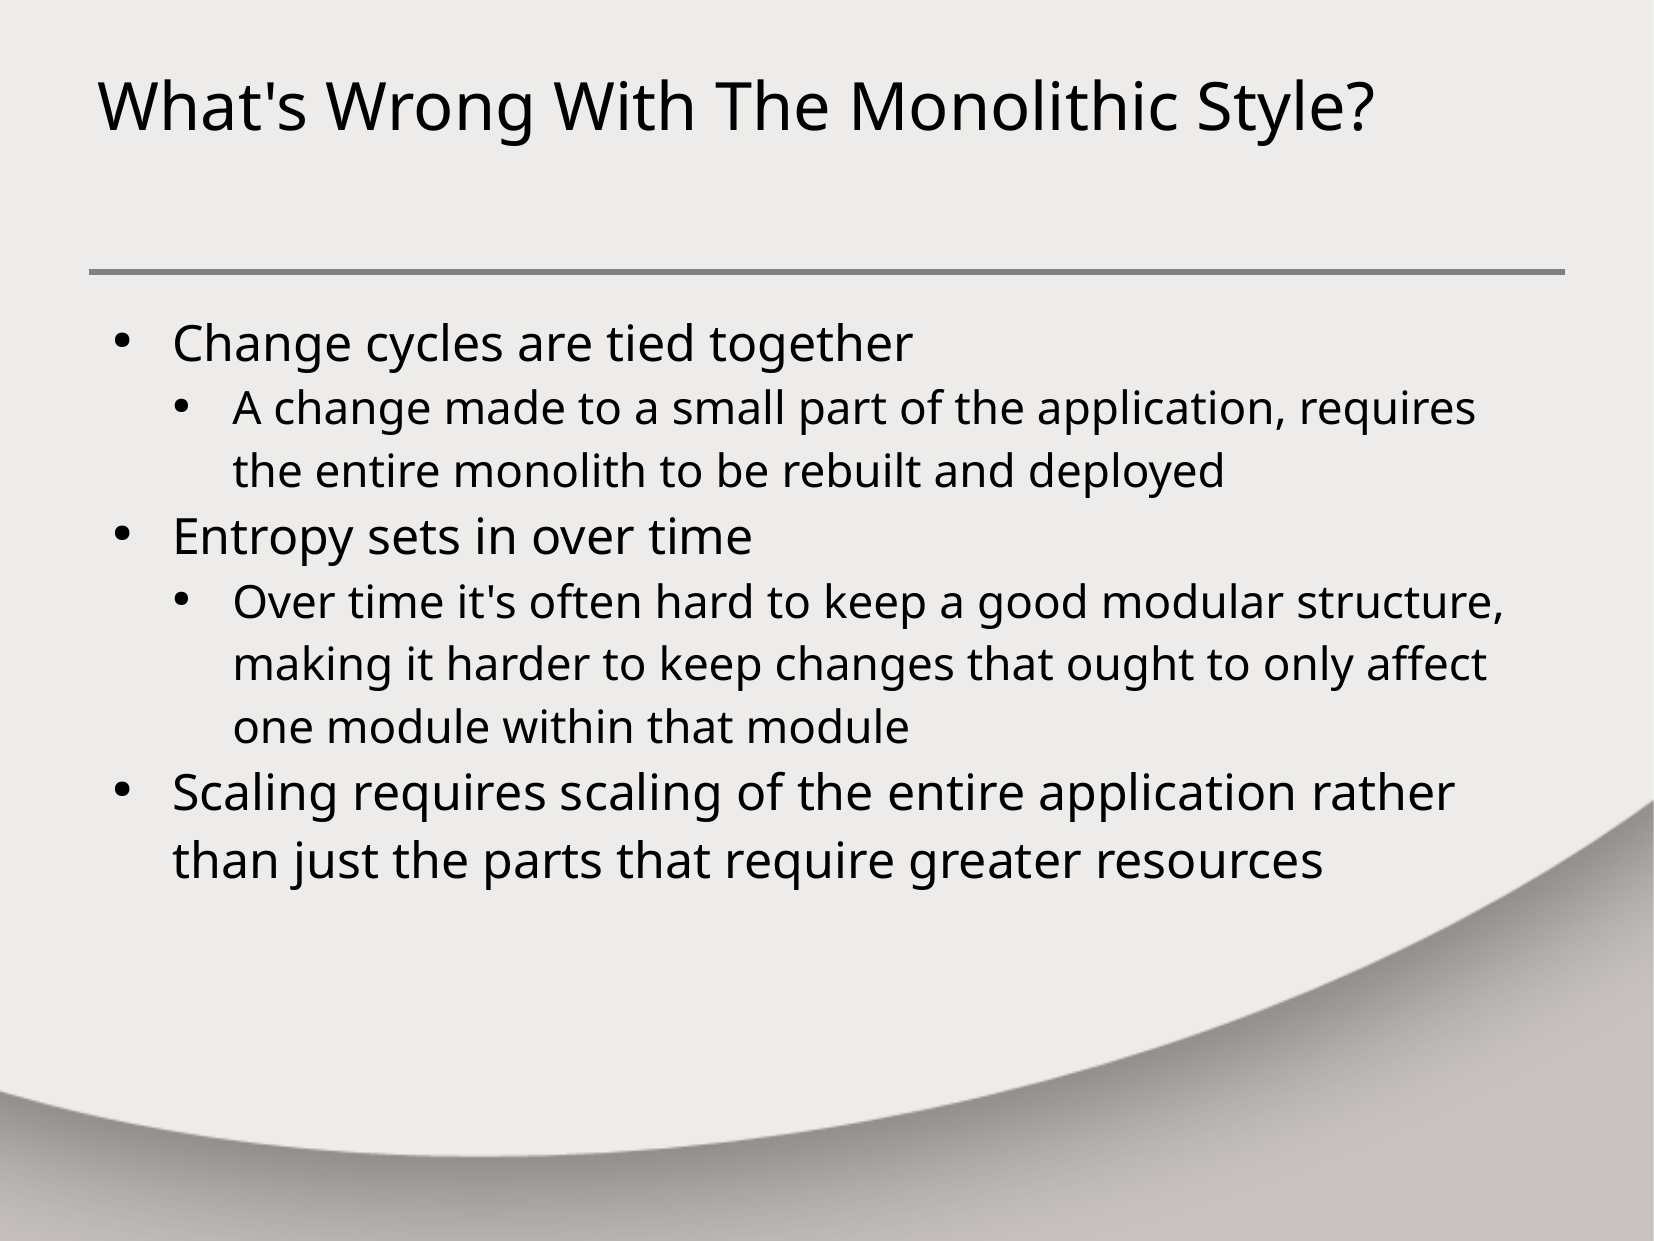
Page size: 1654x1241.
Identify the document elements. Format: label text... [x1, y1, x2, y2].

title What's Wrong With The Monolithic Style? [97, 75, 1561, 226]
text_box Change cycles are tied together A change made to a small part of the application, requires the entire monolith to be rebuilt and deployed Entropy sets in over time Over time it's often hard to keep a good modular structure, making it harder to keep changes that ought to only affect one module within that module Scaling requires scaling of the entire application rather than just the parts that require greater resources [97, 300, 1561, 1163]
picture [0, 0, 1654, 1241]
